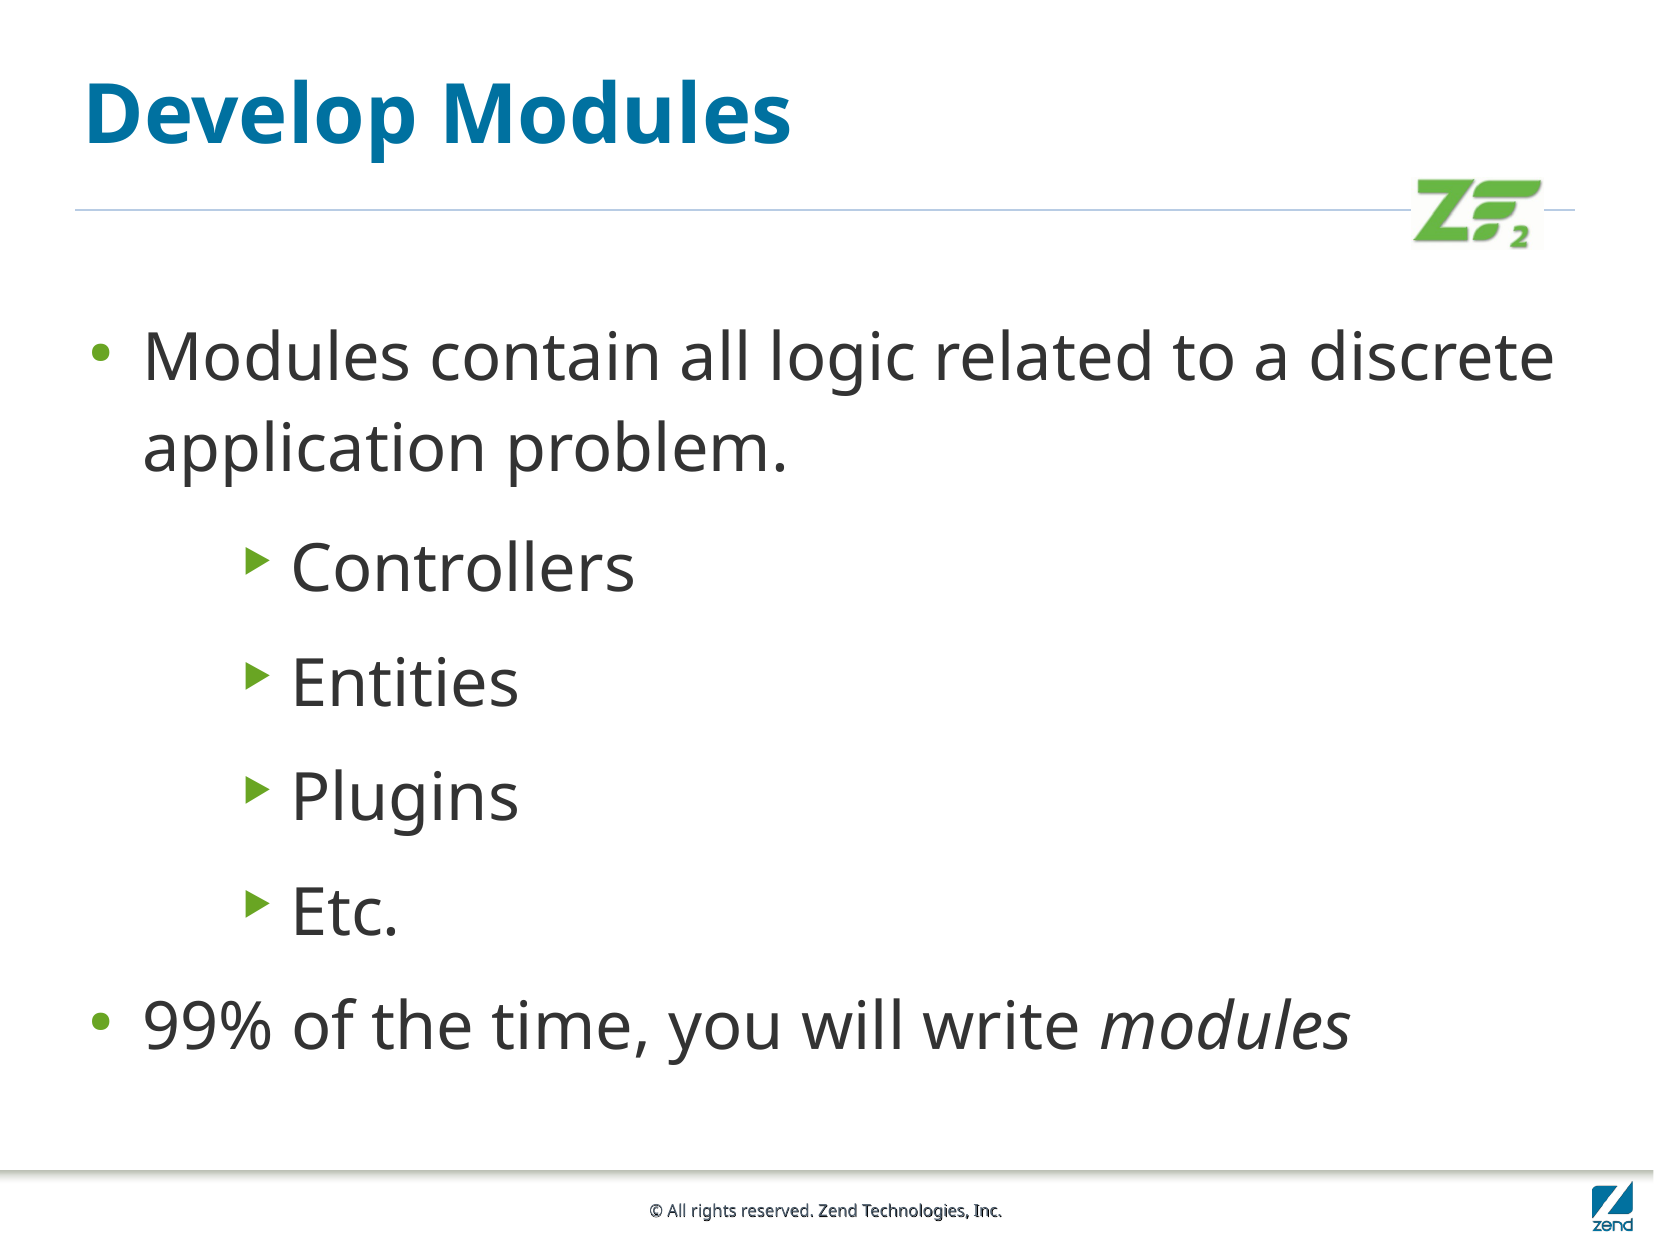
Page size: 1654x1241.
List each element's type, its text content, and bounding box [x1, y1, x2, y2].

title Develop Modules [82, 47, 1489, 169]
picture [1411, 177, 1544, 250]
list Modules contain all logic related to a discrete application problem. Controllers Entities Plugins Etc. 99% of the time, you will write modules [71, 309, 1611, 1181]
picture [0, 1170, 1654, 1232]
